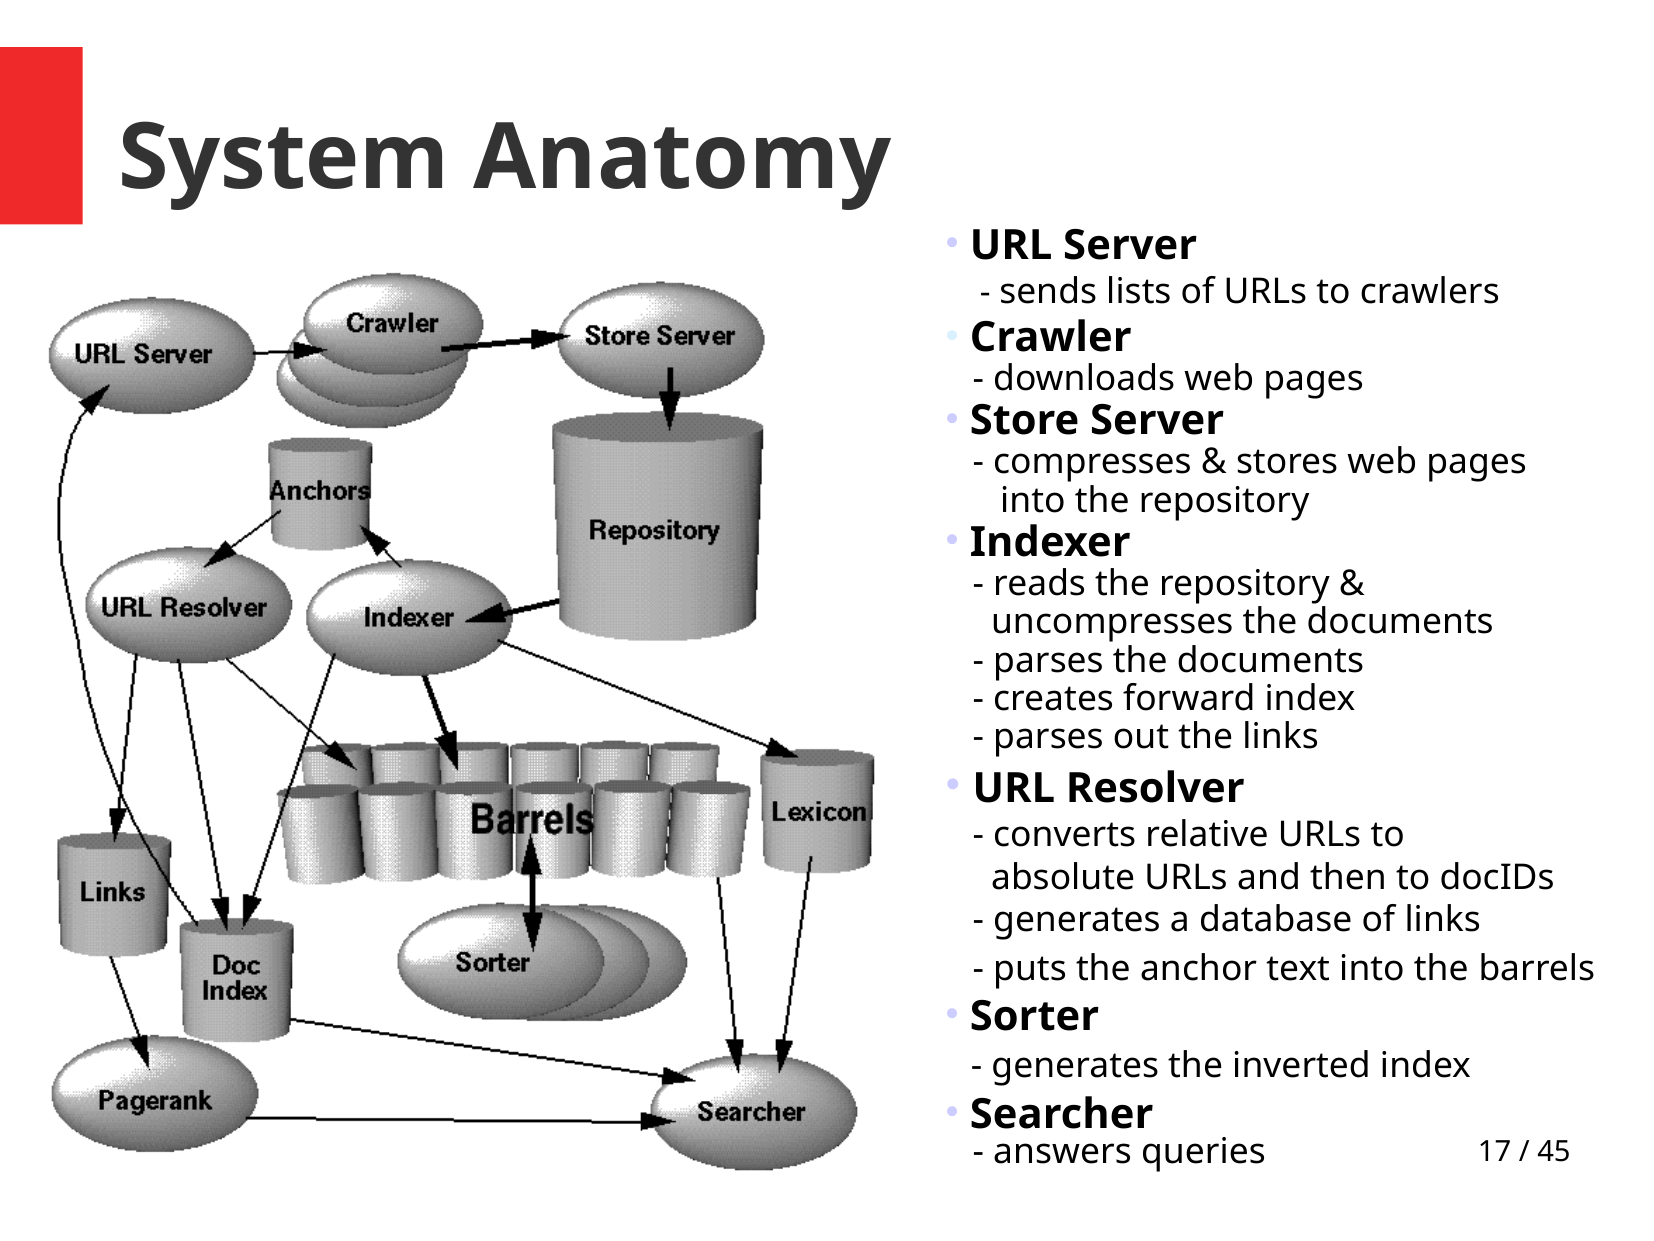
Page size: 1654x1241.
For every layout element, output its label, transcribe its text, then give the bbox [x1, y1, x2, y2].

title System Anatomy [118, 49, 1571, 257]
picture [45, 262, 887, 1201]
text_box URL Server - sends lists of URLs to crawlers Crawler - downloads web pages Store Server - compresses & stores web pages into the repository Indexer - reads the repository & uncompresses the documents - parses the documents - creates forward index - parses out the links URL Resolver - converts relative URLs to absolute URLs and then to docIDs - generates a database of links - puts the anchor text into the barrels Sorter - generates the inverted index Searcher - answers queries [930, 209, 1621, 1222]
